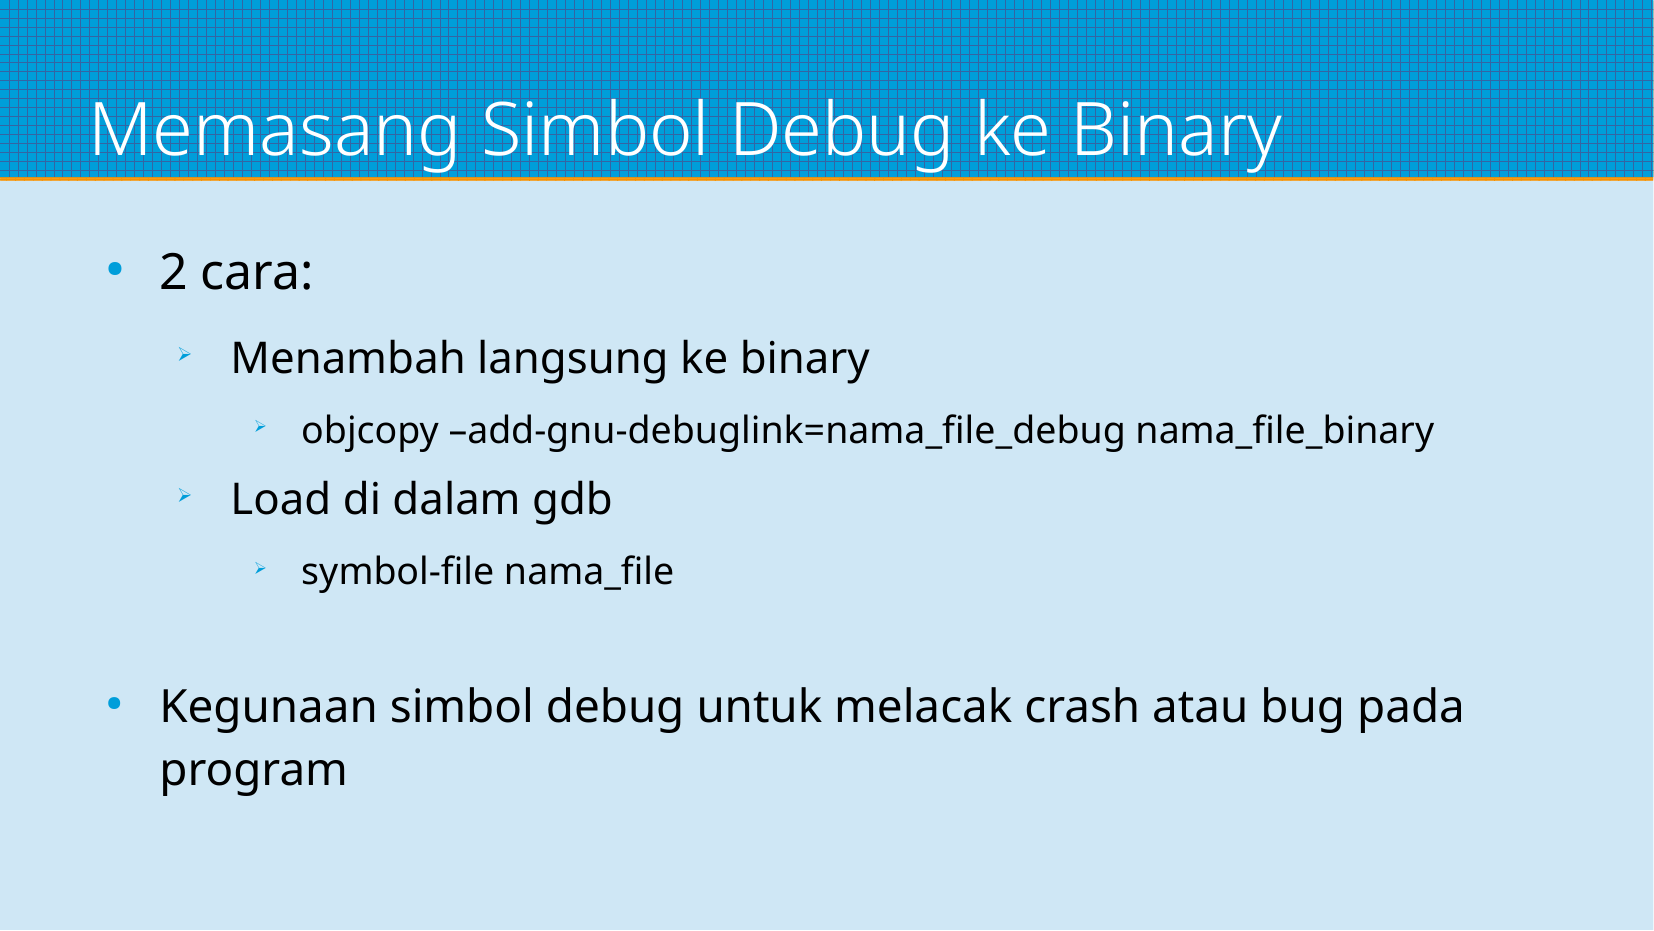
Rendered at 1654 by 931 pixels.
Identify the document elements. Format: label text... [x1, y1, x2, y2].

title Memasang Simbol Debug ke Binary [88, 14, 1565, 178]
list 2 cara: Menambah langsung ke binary objcopy –add-gnu-debuglink=nama_file_debug nama_file_binary Load di dalam gdb symbol-file nama_file Kegunaan simbol debug untuk melacak crash atau bug pada program [88, 236, 1565, 813]
